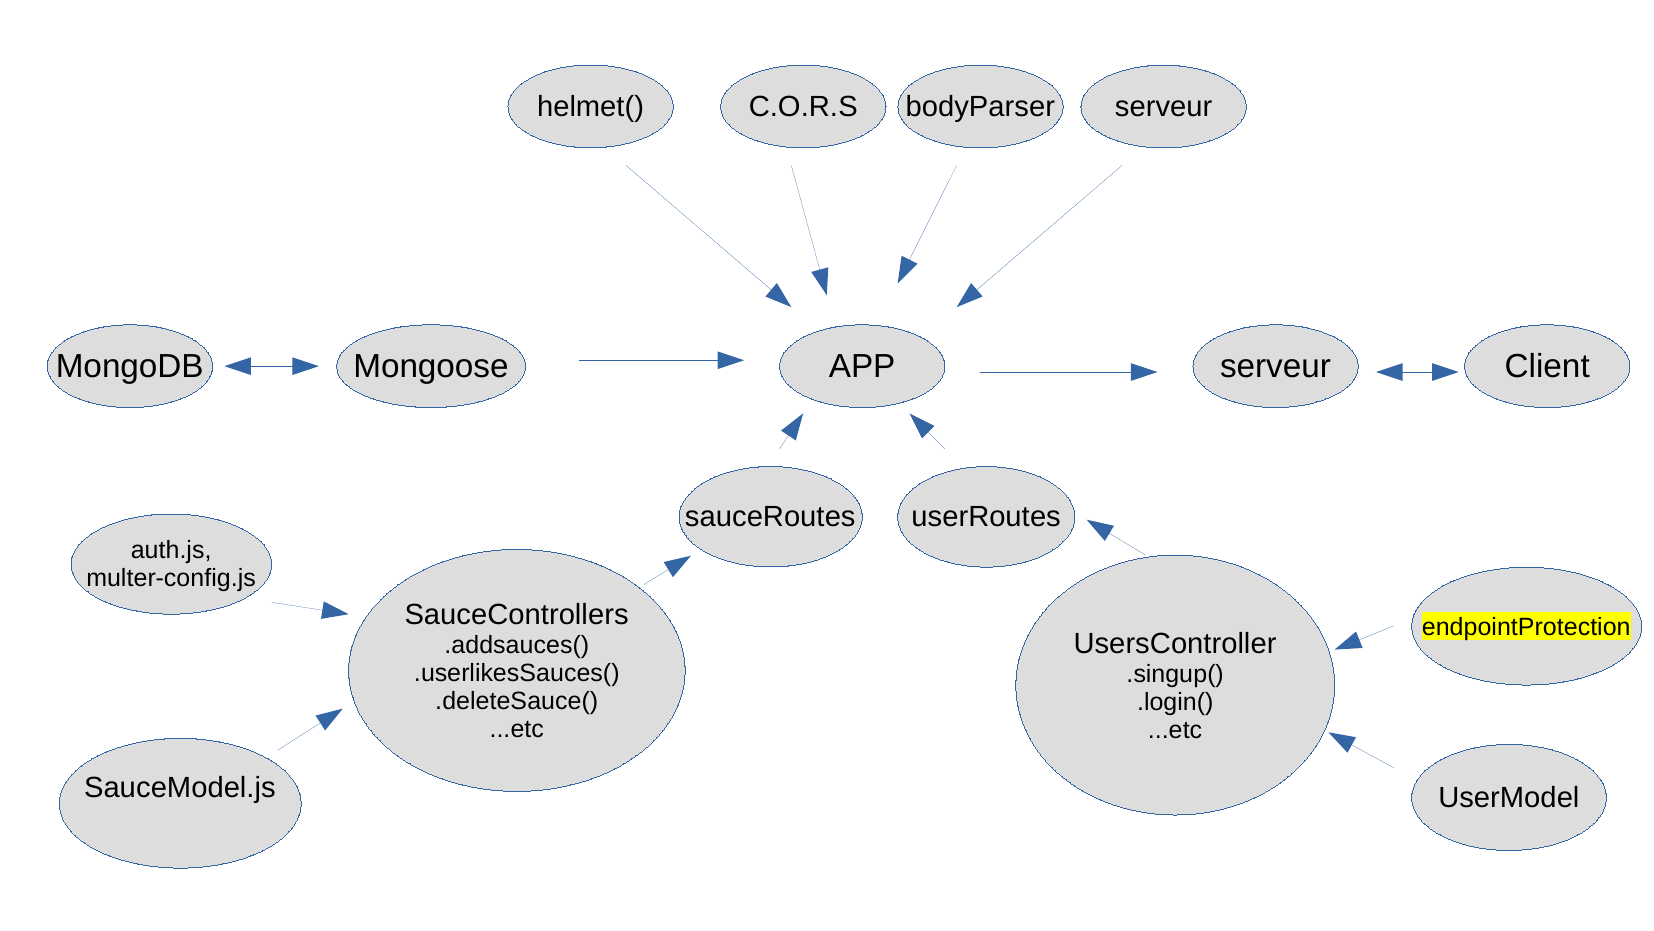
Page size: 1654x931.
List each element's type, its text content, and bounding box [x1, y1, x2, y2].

text_box serveur [1080, 65, 1247, 148]
text_box auth.js, multer-config.js [71, 514, 272, 615]
text_box sauceRoutes [679, 466, 863, 567]
text_box UsersController .singup() .login() ...etc [1015, 555, 1335, 816]
text_box helmet() [507, 65, 674, 148]
text_box MongoDB [47, 324, 213, 408]
text_box APP [779, 324, 945, 408]
text_box UserModel [1411, 744, 1607, 851]
text_box Client [1464, 324, 1630, 408]
text_box SauceControllers .addsauces() .userlikesSauces() .deleteSauce() ...etc [348, 549, 686, 792]
text_box serveur [1192, 324, 1359, 408]
text_box Mongoose [336, 324, 526, 408]
text_box SauceModel.js [59, 738, 302, 869]
text_box endpointProtection [1411, 567, 1642, 686]
text_box C.O.R.S [720, 65, 887, 148]
text_box bodyParser [897, 65, 1064, 148]
text_box userRoutes [897, 466, 1075, 568]
